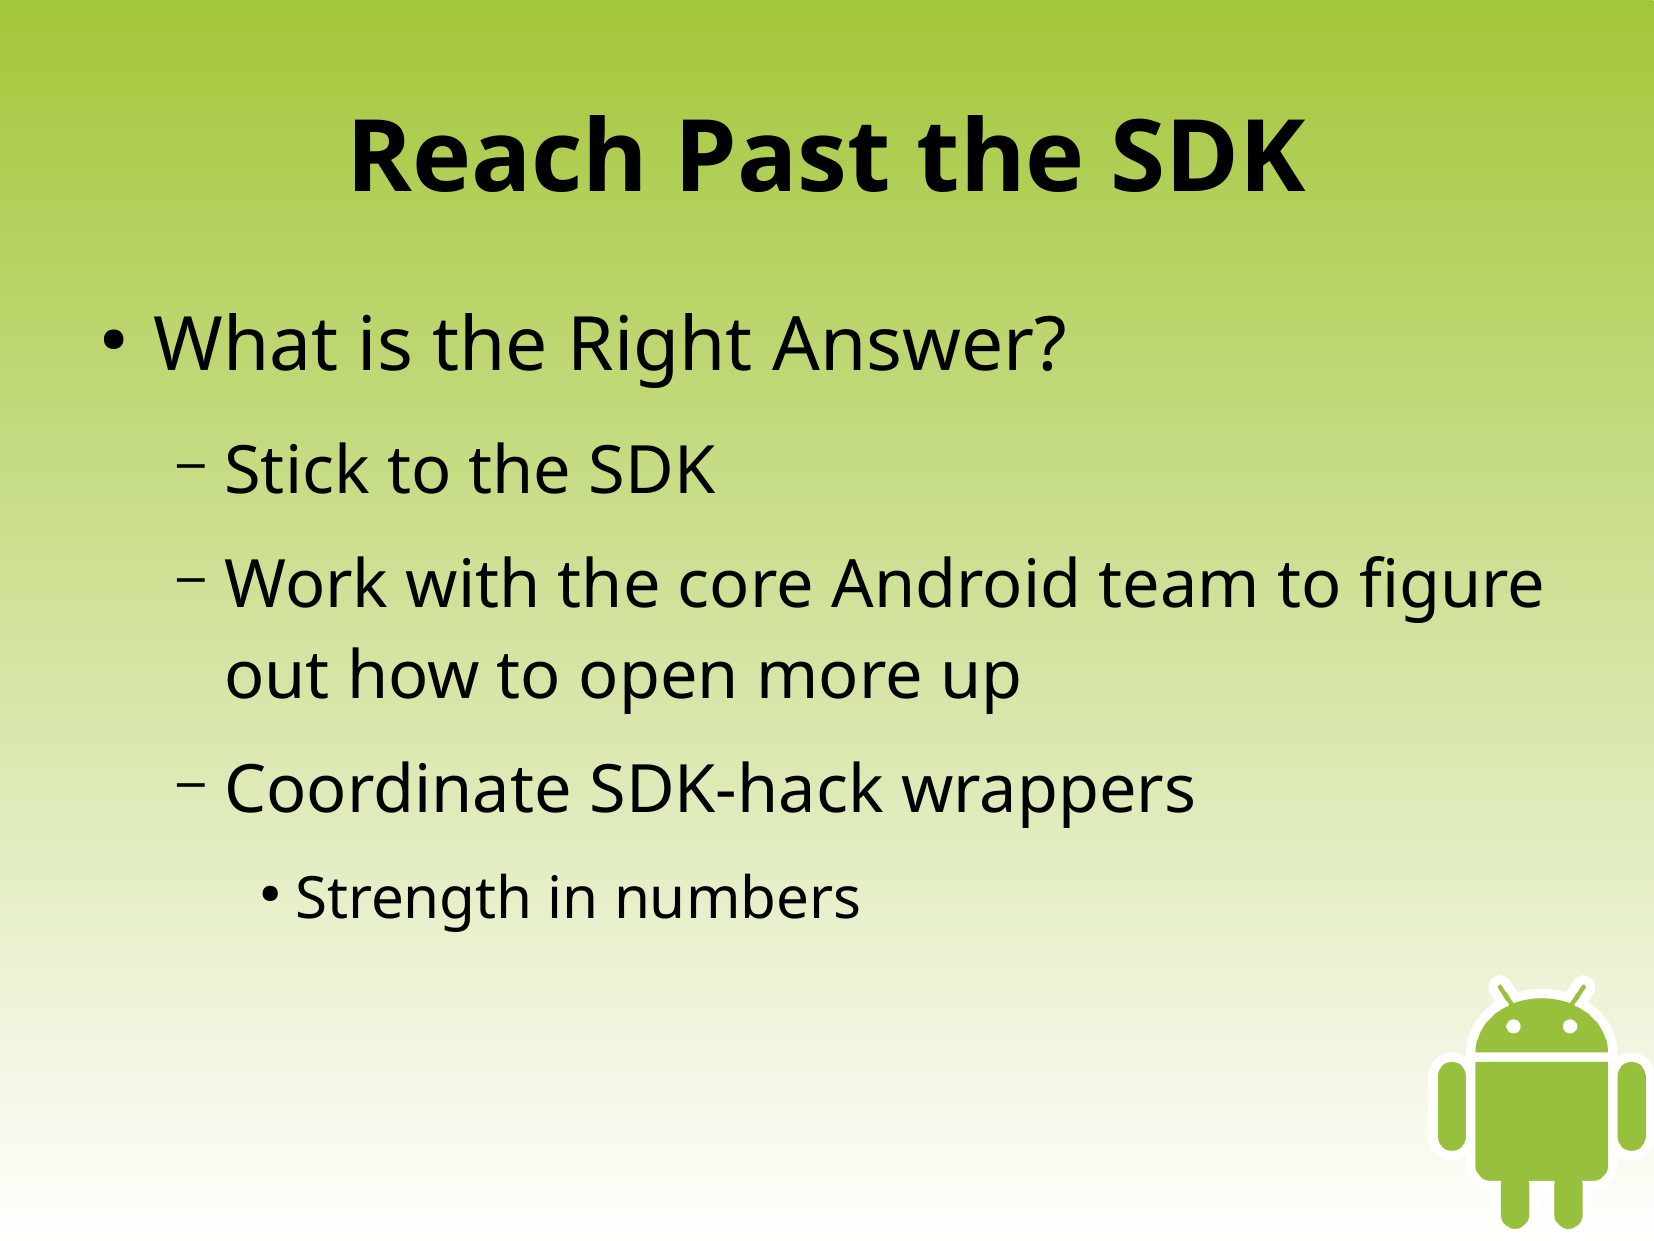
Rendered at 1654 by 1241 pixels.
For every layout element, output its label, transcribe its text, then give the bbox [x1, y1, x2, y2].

list What is the Right Answer? Stick to the SDK Work with the core Android team to figure out how to open more up Coordinate SDK-hack wrappers Strength in numbers [82, 290, 1571, 1094]
title Reach Past the SDK [82, 56, 1571, 250]
picture [1428, 975, 1654, 1238]
